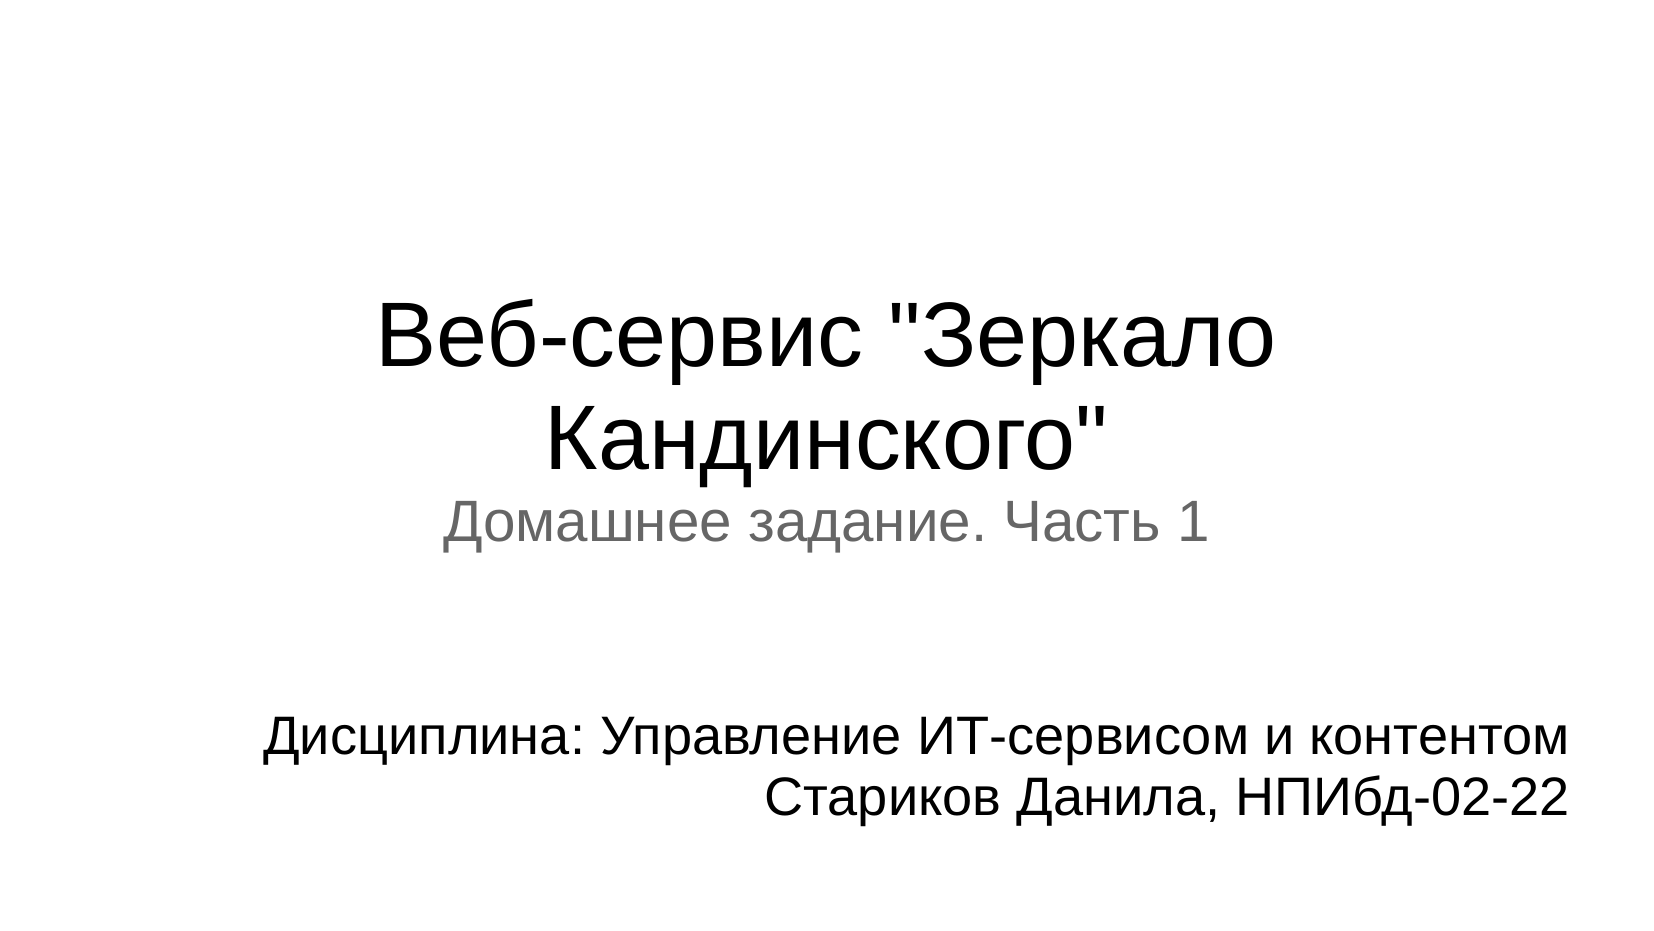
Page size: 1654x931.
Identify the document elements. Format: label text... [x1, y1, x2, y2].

title Веб-сервис "Зеркало Кандинского" Домашнее задание. Часть 1 [82, 283, 1571, 554]
subtitle Дисциплина: Управление ИТ-сервисом и контентом Стариков Данила, НПИбд-02-22 [82, 623, 1571, 909]
